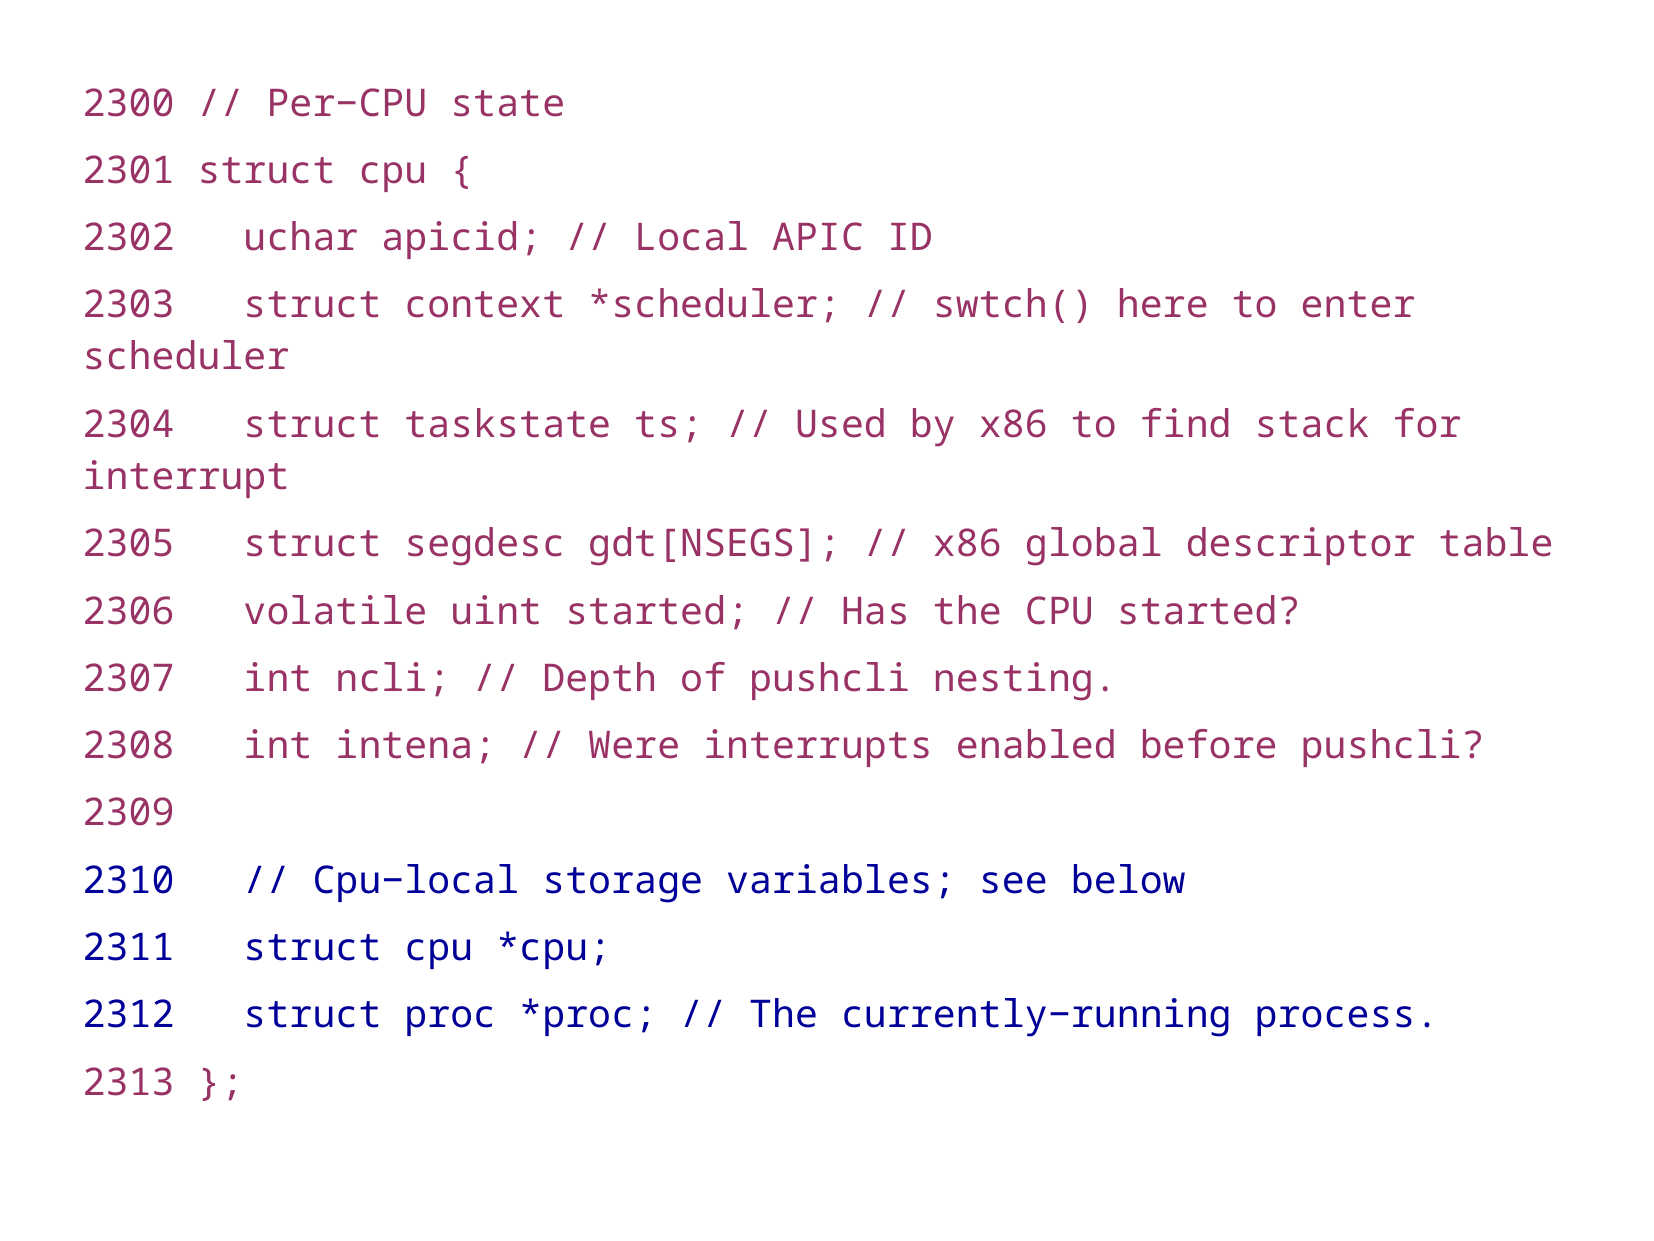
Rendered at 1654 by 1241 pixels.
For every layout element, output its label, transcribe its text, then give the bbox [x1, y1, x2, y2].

list 2300 // Per−CPU state 2301 struct cpu { 2302 uchar apicid; // Local APIC ID 2303 struct context *scheduler; // swtch() here to enter scheduler 2304 struct taskstate ts; // Used by x86 to find stack for interrupt 2305 struct segdesc gdt[NSEGS]; // x86 global descriptor table 2306 volatile uint started; // Has the CPU started? 2307 int ncli; // Depth of pushcli nesting. 2308 int intena; // Were interrupts enabled before pushcli? 2309 2310 // Cpu−local storage variables; see below 2311 struct cpu *cpu; 2312 struct proc *proc; // The currently−running process. 2313 }; [82, 75, 1571, 1163]
